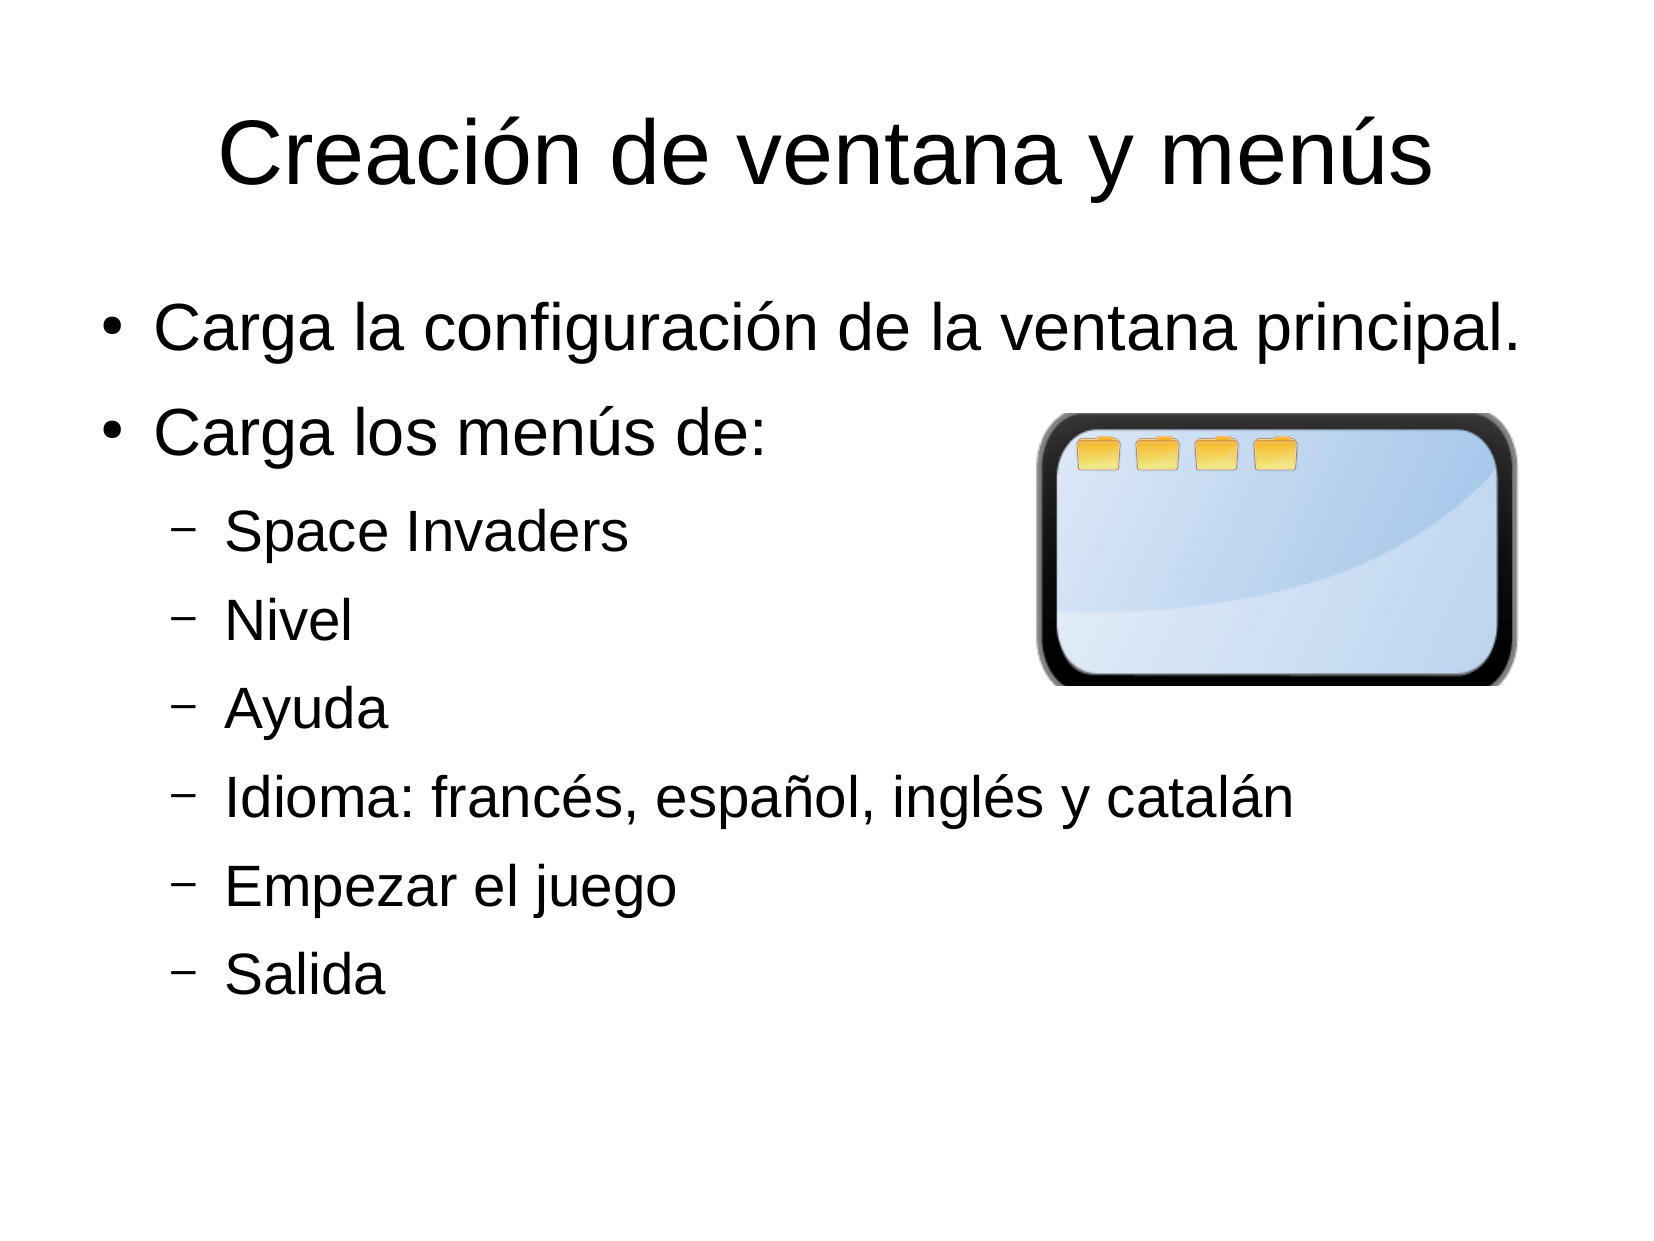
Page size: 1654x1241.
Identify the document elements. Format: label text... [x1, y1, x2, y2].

list Carga la configuración de la ventana principal. Carga los menús de: Space Invaders Nivel Ayuda Idioma: francés, español, inglés y catalán Empezar el juego Salida [82, 290, 1571, 1010]
title Creación de ventana y menús [82, 49, 1571, 257]
picture [921, 413, 1633, 686]
